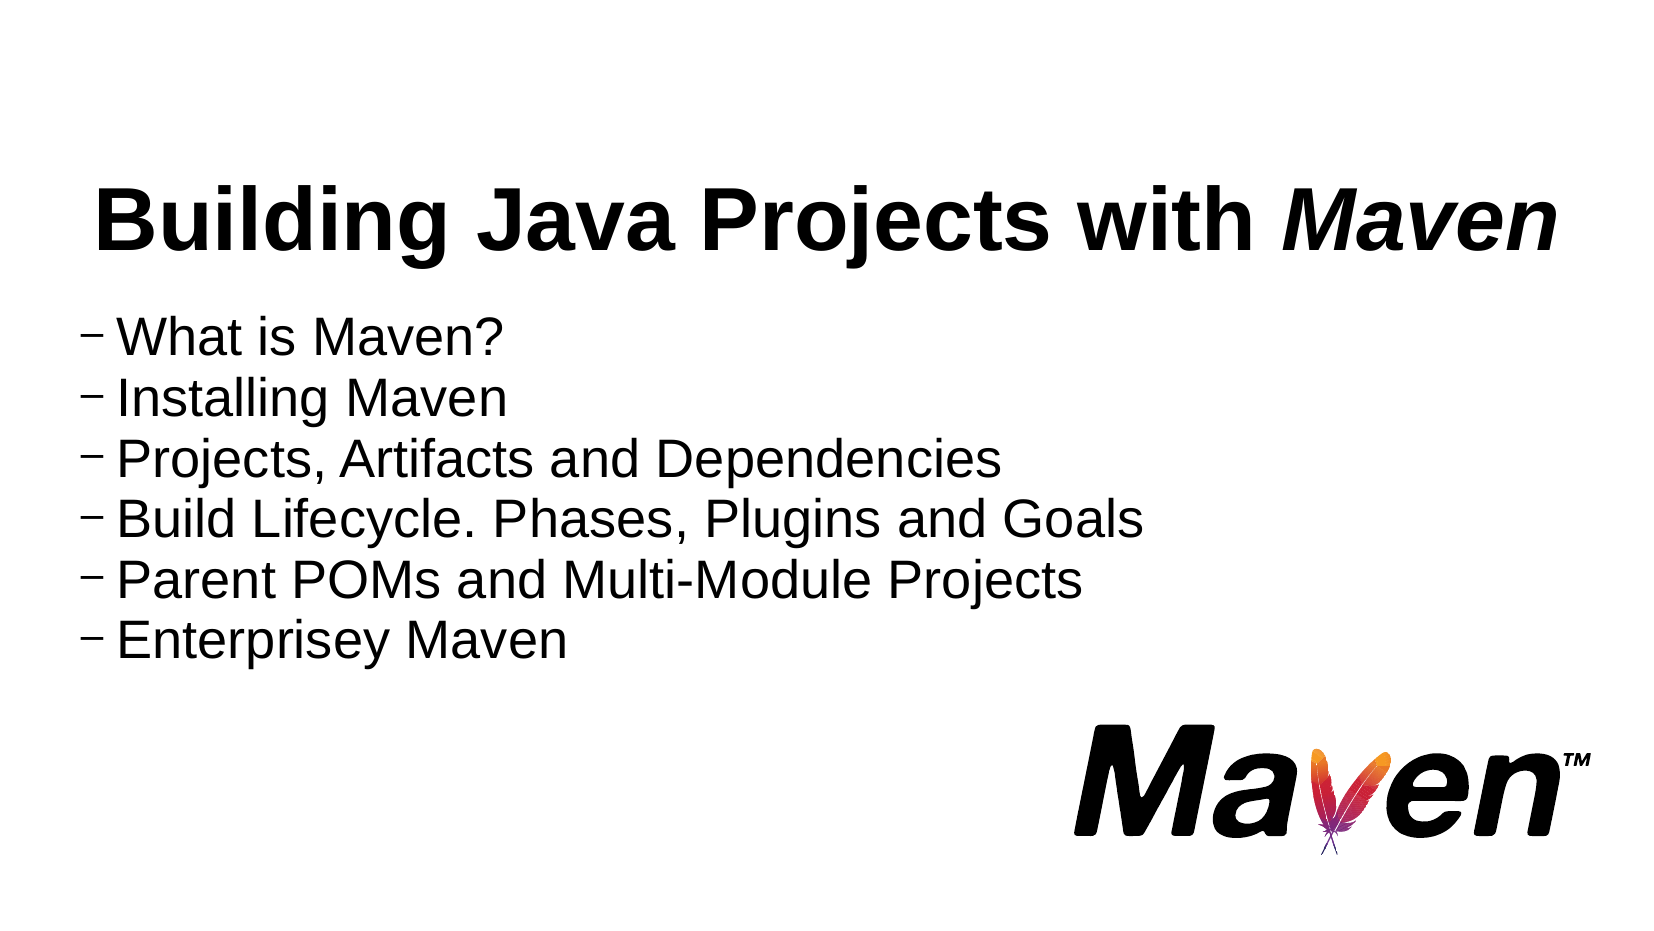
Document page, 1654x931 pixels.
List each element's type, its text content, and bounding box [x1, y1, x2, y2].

subtitle What is Maven? Installing Maven Projects, Artifacts and Dependencies Build Lifecycle. Phases, Plugins and Goals Parent POMs and Multi-Module Projects Enterprisey Maven [80, 306, 1569, 722]
title Building Java Projects with Maven [82, 141, 1571, 297]
picture [1063, 720, 1595, 855]
